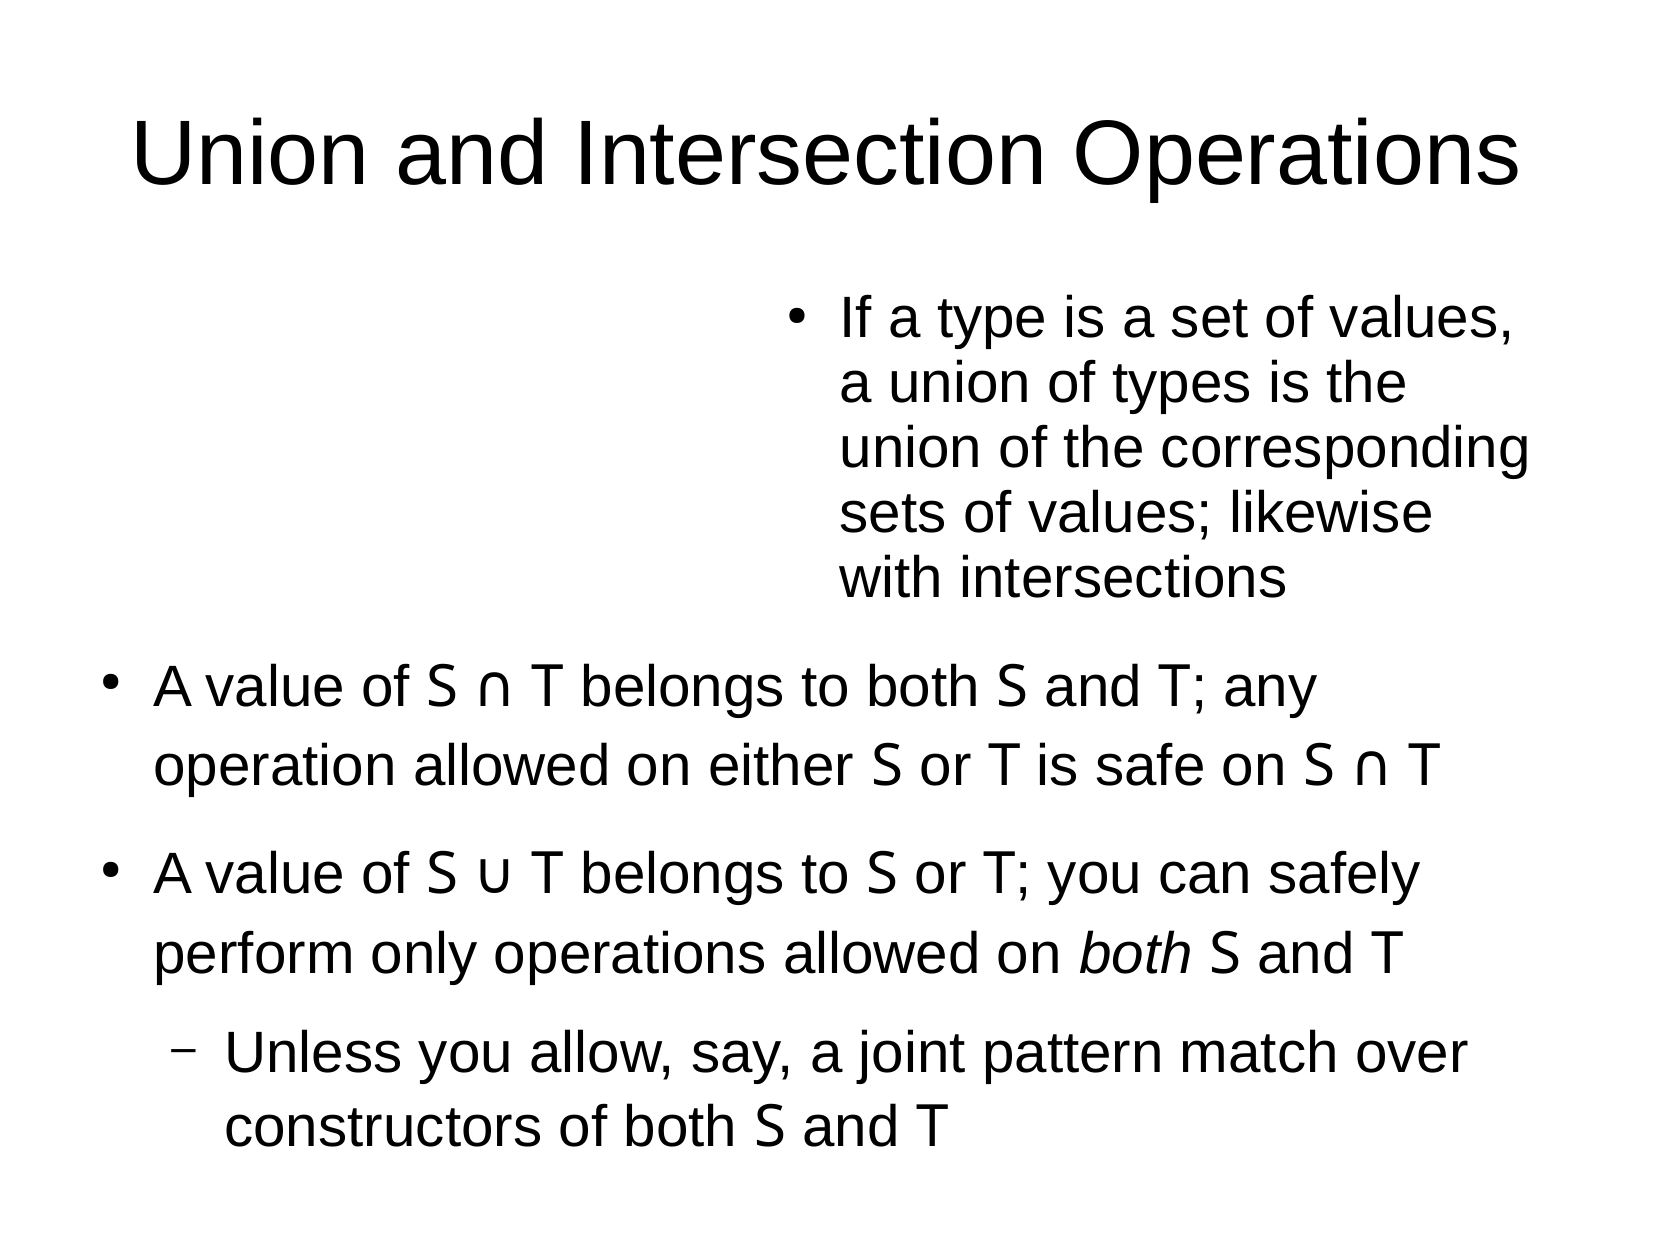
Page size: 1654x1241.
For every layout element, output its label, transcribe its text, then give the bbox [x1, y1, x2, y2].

list If a type is a set of values, a union of types is the union of the corresponding sets of values; likewise with intersections [768, 285, 1534, 674]
list A value of S ∩ T belongs to both S and T; any operation allowed on either S or T is safe on S ∩ T A value of S ∪ T belongs to S or T; you can safely perform only operations allowed on both S and T Unless you allow, say, a joint pattern match over constructors of both S and T [82, 643, 1571, 1171]
title Union and Intersection Operations [82, 49, 1571, 257]
